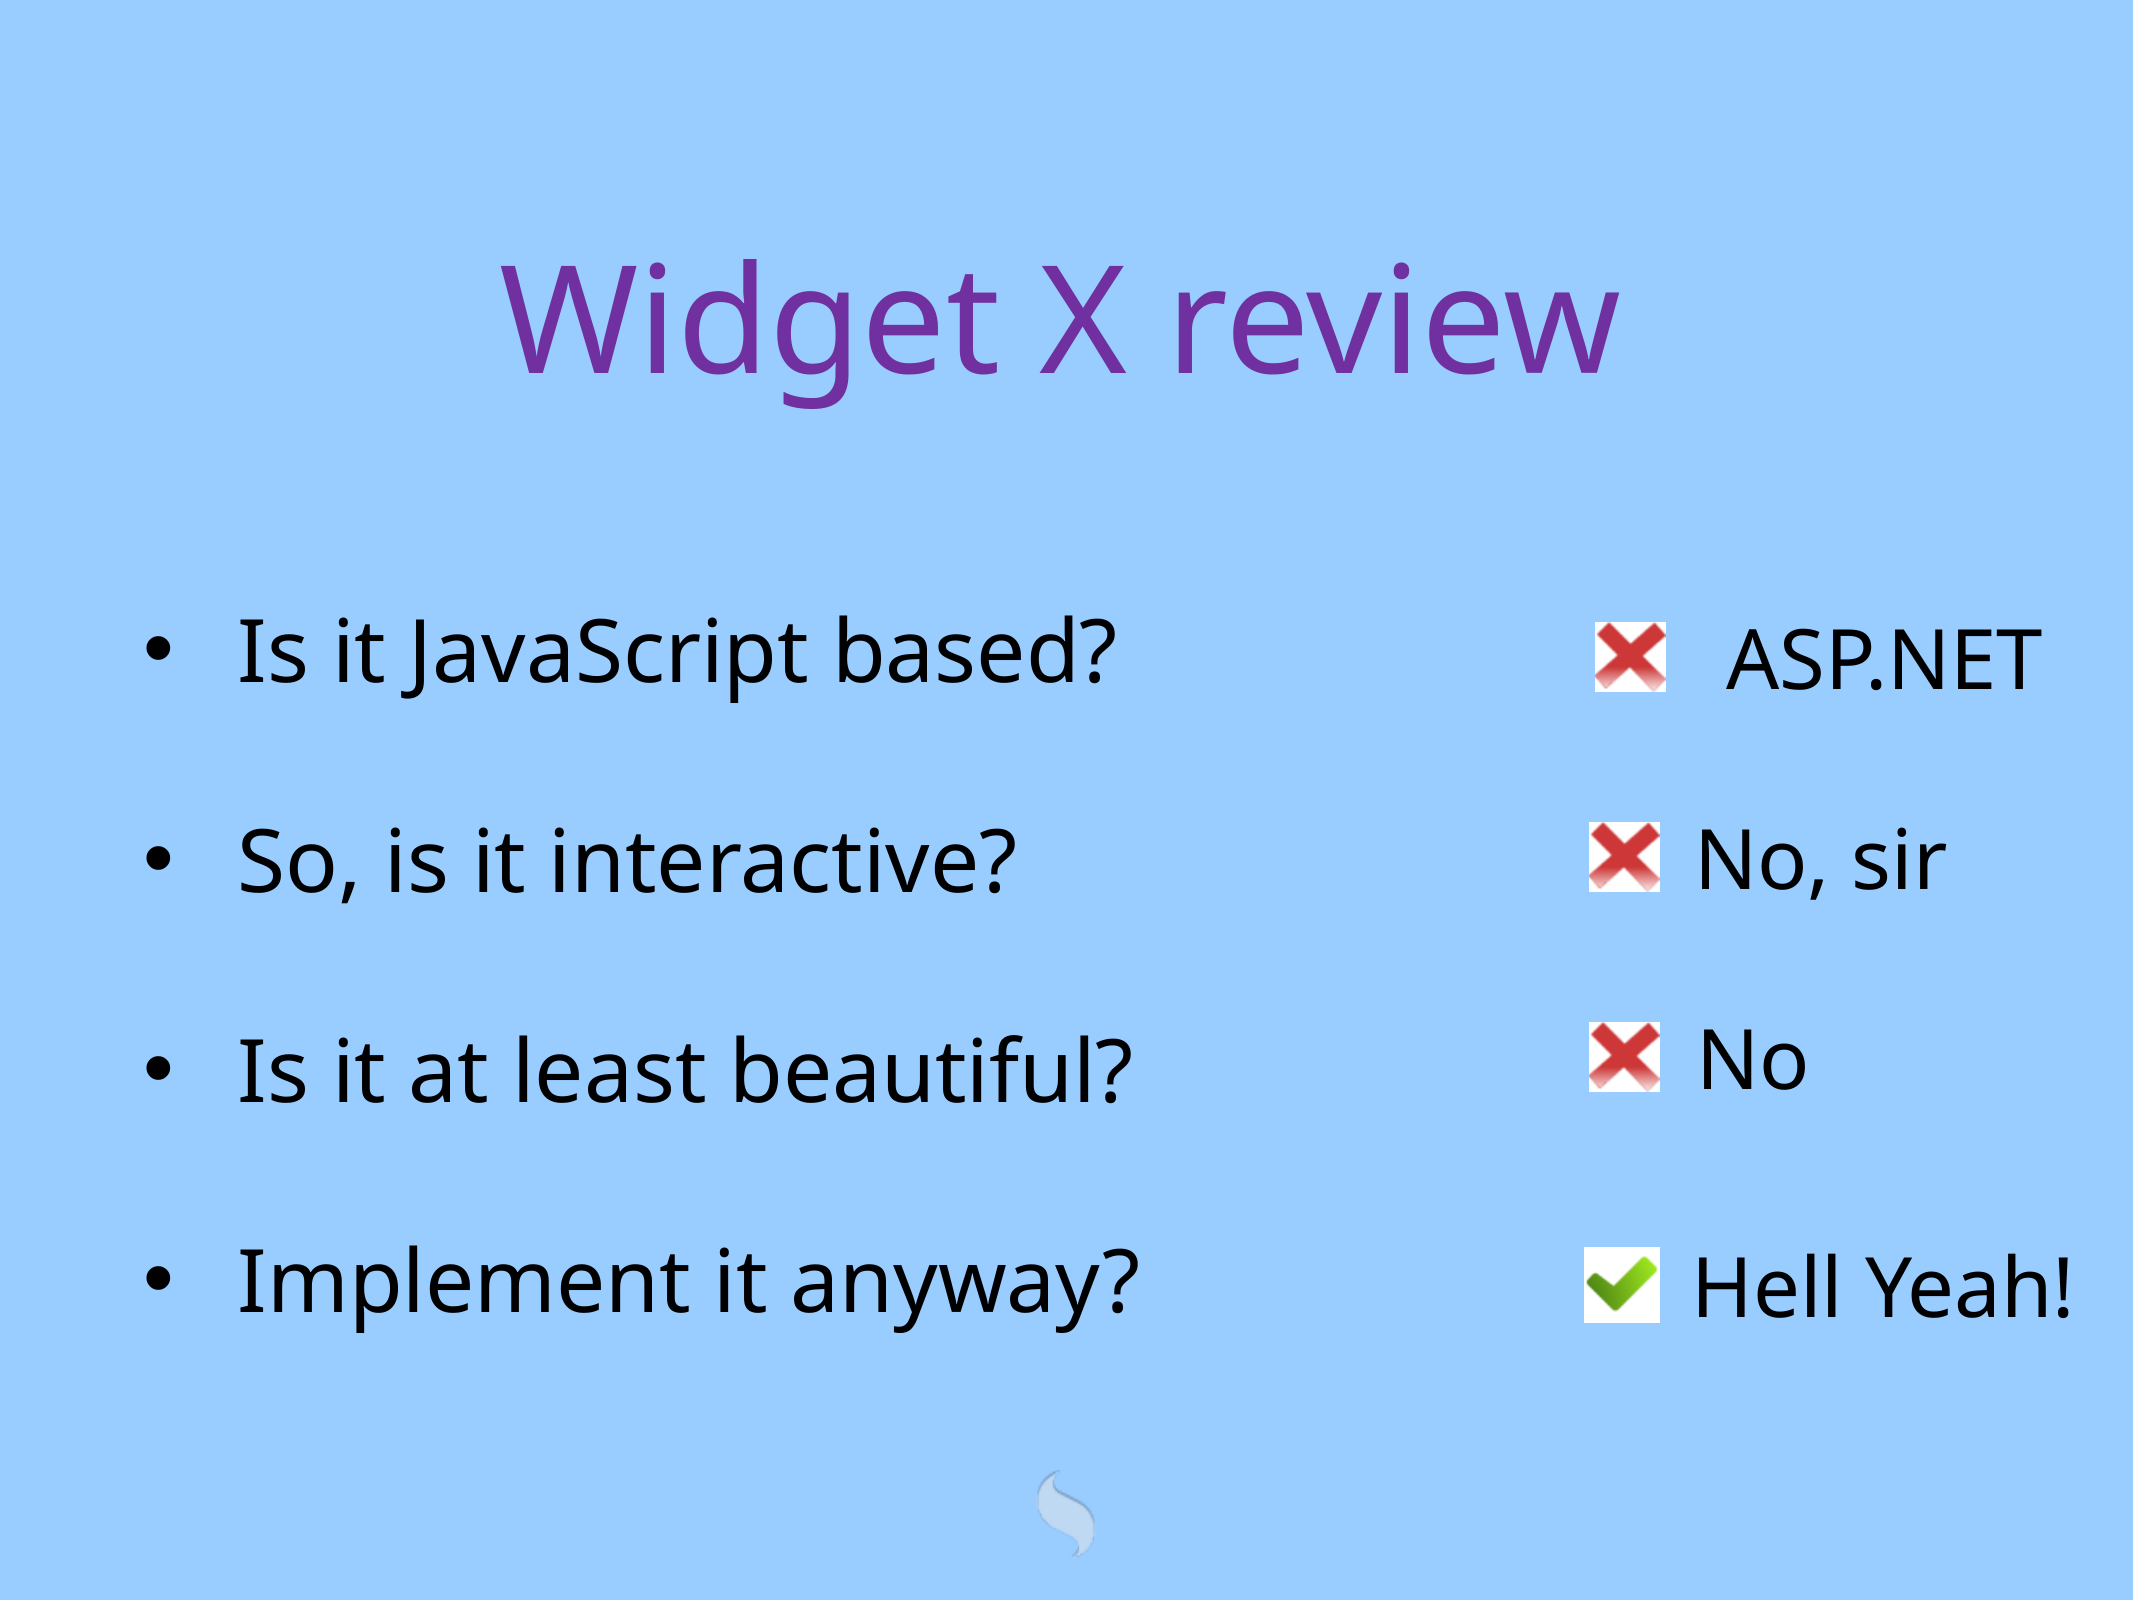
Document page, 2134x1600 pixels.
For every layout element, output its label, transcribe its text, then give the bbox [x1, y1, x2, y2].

text_box Is it JavaScript based? So, is it interactive? Is it at least beautiful? Implement it anyway? [129, 587, 1417, 1443]
text_box ASP.NET [1680, 598, 2090, 714]
picture [1595, 622, 1666, 692]
text_box No, sir [1679, 798, 1963, 914]
picture [1035, 1470, 1098, 1561]
picture [1584, 1247, 1660, 1323]
text_box No [1681, 998, 1825, 1114]
text_box Widget X review [354, 174, 1767, 413]
picture [1589, 1022, 1660, 1092]
text_box Hell Yeah! [1676, 1226, 2091, 1342]
picture [1589, 822, 1660, 892]
